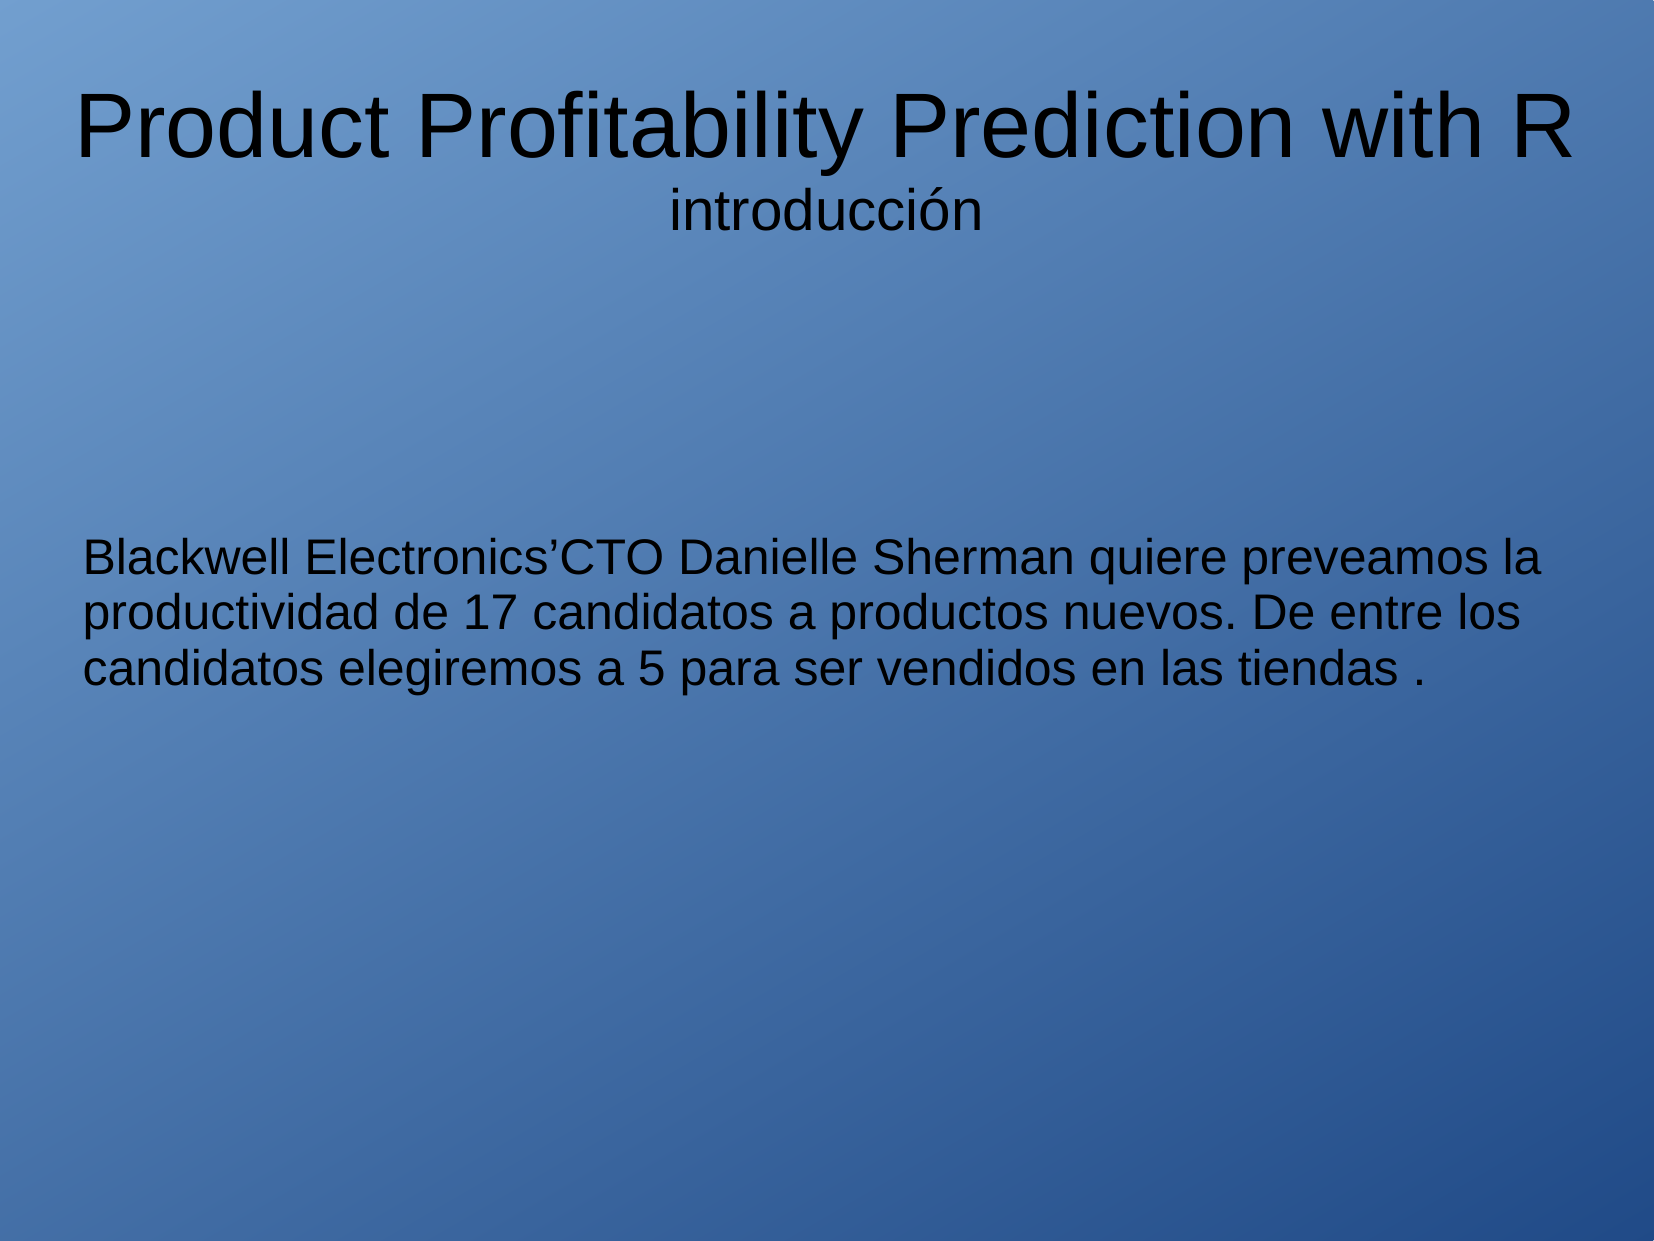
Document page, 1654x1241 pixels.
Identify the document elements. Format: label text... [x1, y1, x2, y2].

subtitle Blackwell Electronics’CTO Danielle Sherman quiere preveamos la productividad de 17 candidatos a productos nuevos. De entre los candidatos elegiremos a 5 para ser vendidos en las tiendas . [82, 290, 1571, 1010]
title Product Profitability Prediction with R introducción [59, 23, 1595, 294]
